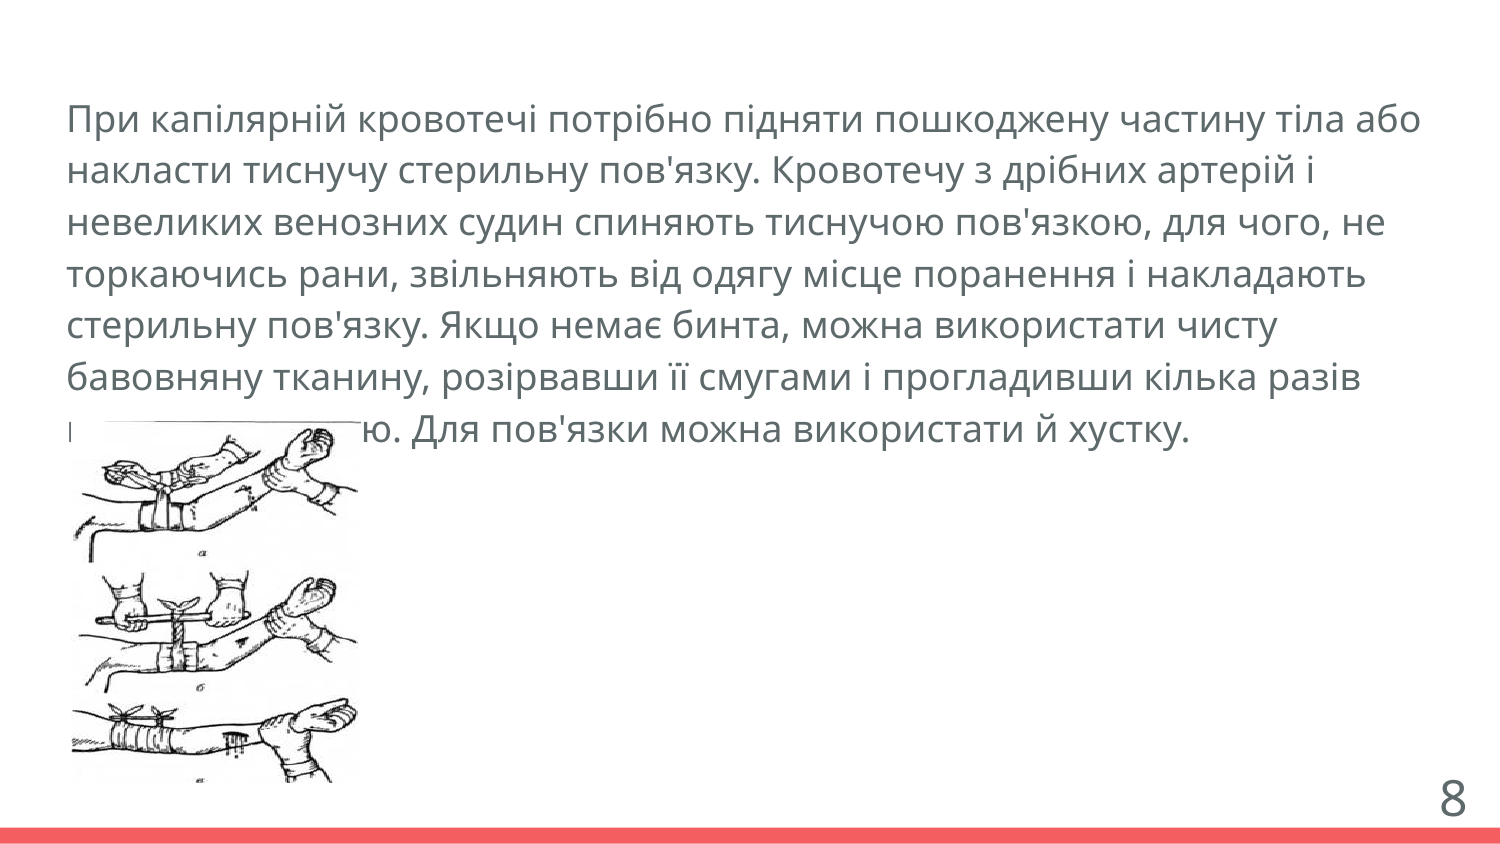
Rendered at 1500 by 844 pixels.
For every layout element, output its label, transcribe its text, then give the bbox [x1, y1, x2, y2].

picture [71, 421, 361, 783]
list При капілярній кровотечі потрібно підняти пошкоджену частину тіла або накласти тиснучу стерильну пов'язку. Кровотечу з дрібних артерій і невеликих венозних судин спиняють тиснучою пов'язкою, для чого, не торкаючись рани, звільняють від одягу місце поранення і накладають стерильну пов'язку. Якщо немає бинта, можна використати чисту бавовняну тканину, розірвавши її смугами і прогладивши кілька разів гарячою праскою. Для пов'язки можна використати й хустку. [51, 72, 1449, 750]
slide_number <number> [1392, 767, 1483, 833]
